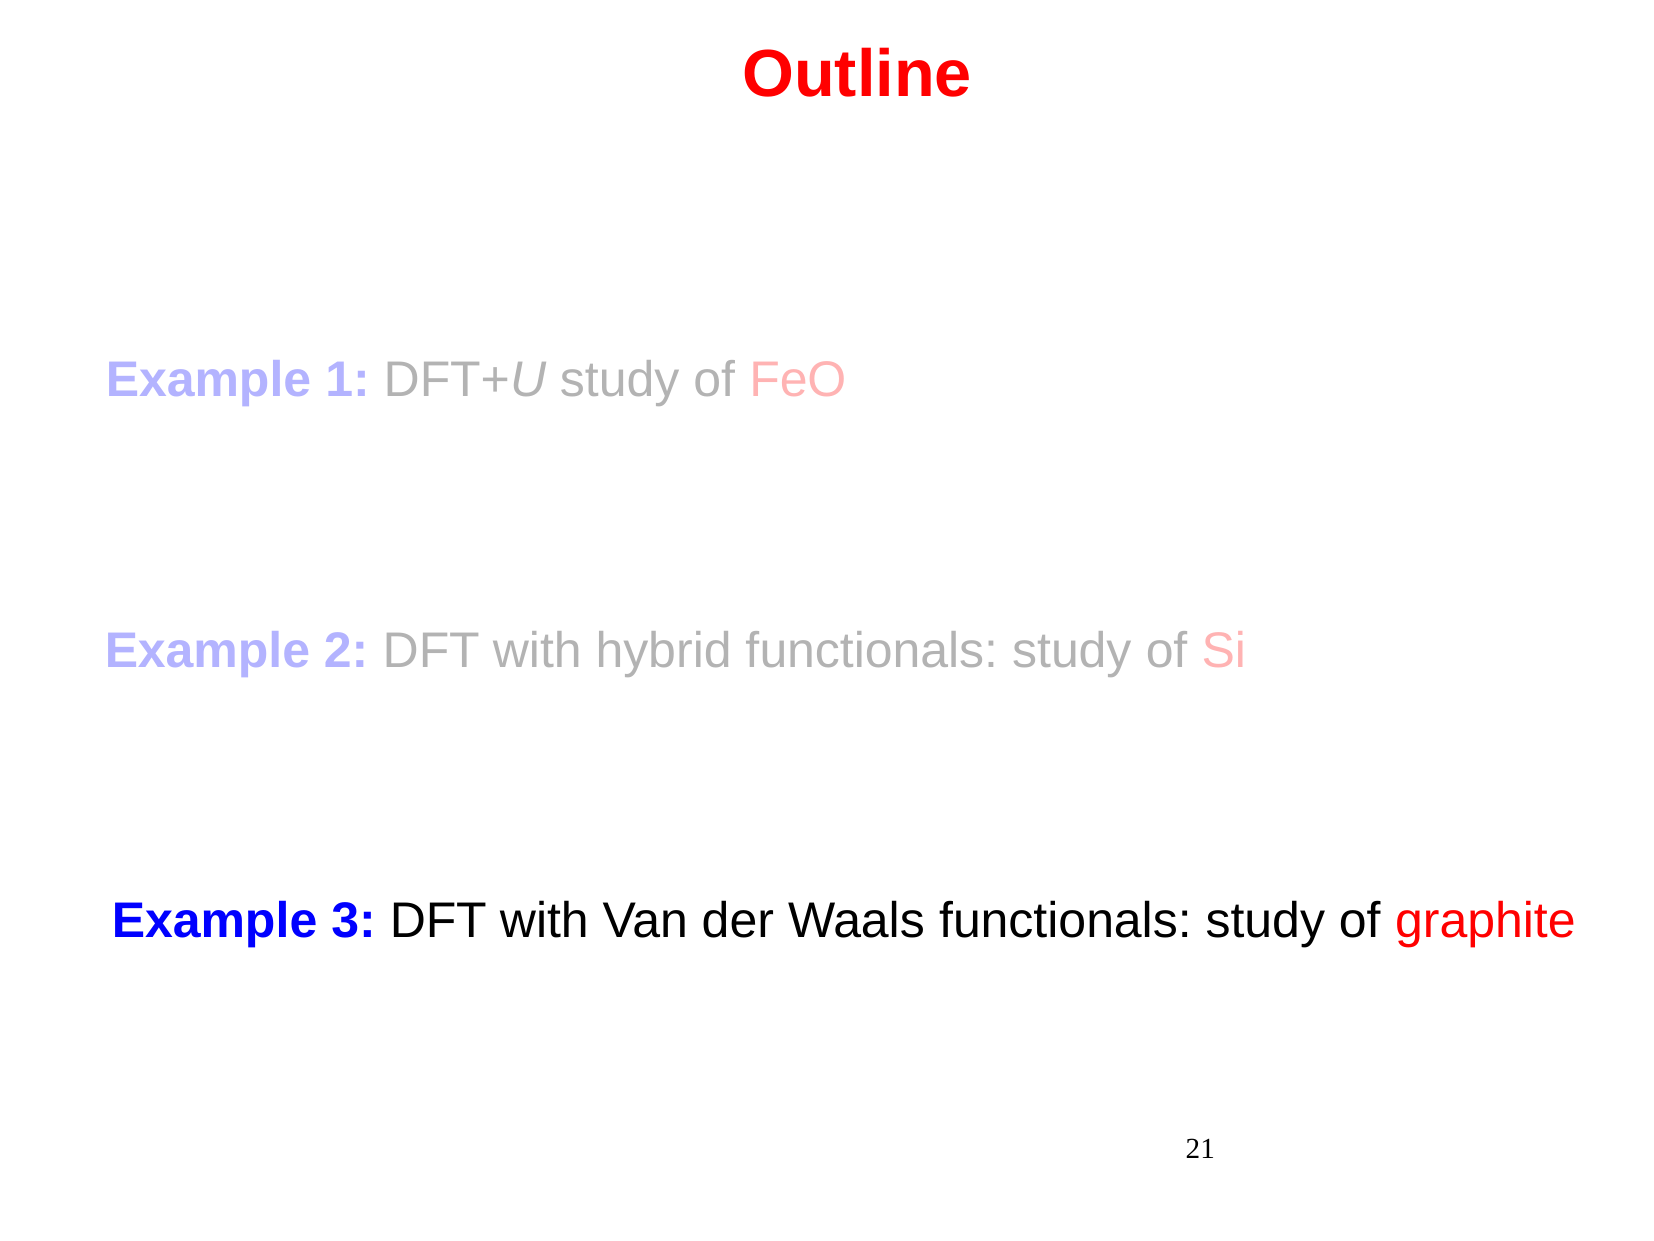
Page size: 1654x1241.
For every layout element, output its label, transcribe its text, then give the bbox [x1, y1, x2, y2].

title Outline [574, 30, 1141, 106]
text_box Example 3: DFT with Van der Waals functionals: study of graphite [97, 885, 1606, 958]
text_box [1185, 1129, 1571, 1216]
text_box [25, 283, 1571, 764]
